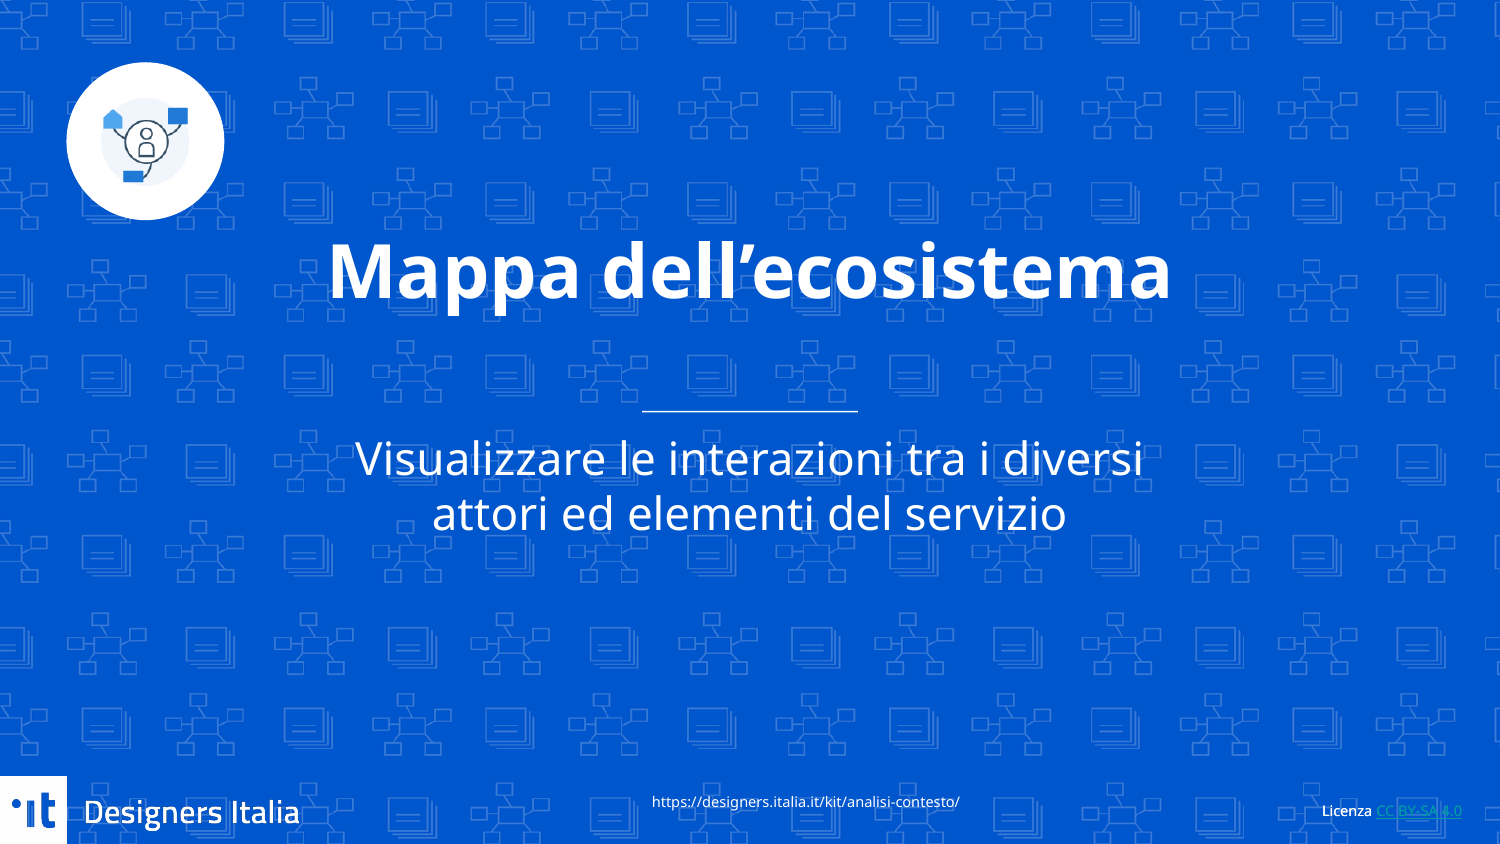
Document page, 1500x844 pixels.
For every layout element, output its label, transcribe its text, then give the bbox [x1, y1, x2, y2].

picture [0, 0, 1500, 844]
text_box https://designers.italia.it/kit/analisi-contesto/ [337, 776, 1275, 844]
text_box Mappa dell’ecosistema [149, 158, 1351, 380]
text_box Visualizzare le interazioni tra i diversi attori ed elementi del servizio [289, 462, 1211, 508]
text_box Licenza CC BY-SA 4.0 [1284, 776, 1500, 844]
text_box [67, 63, 224, 220]
